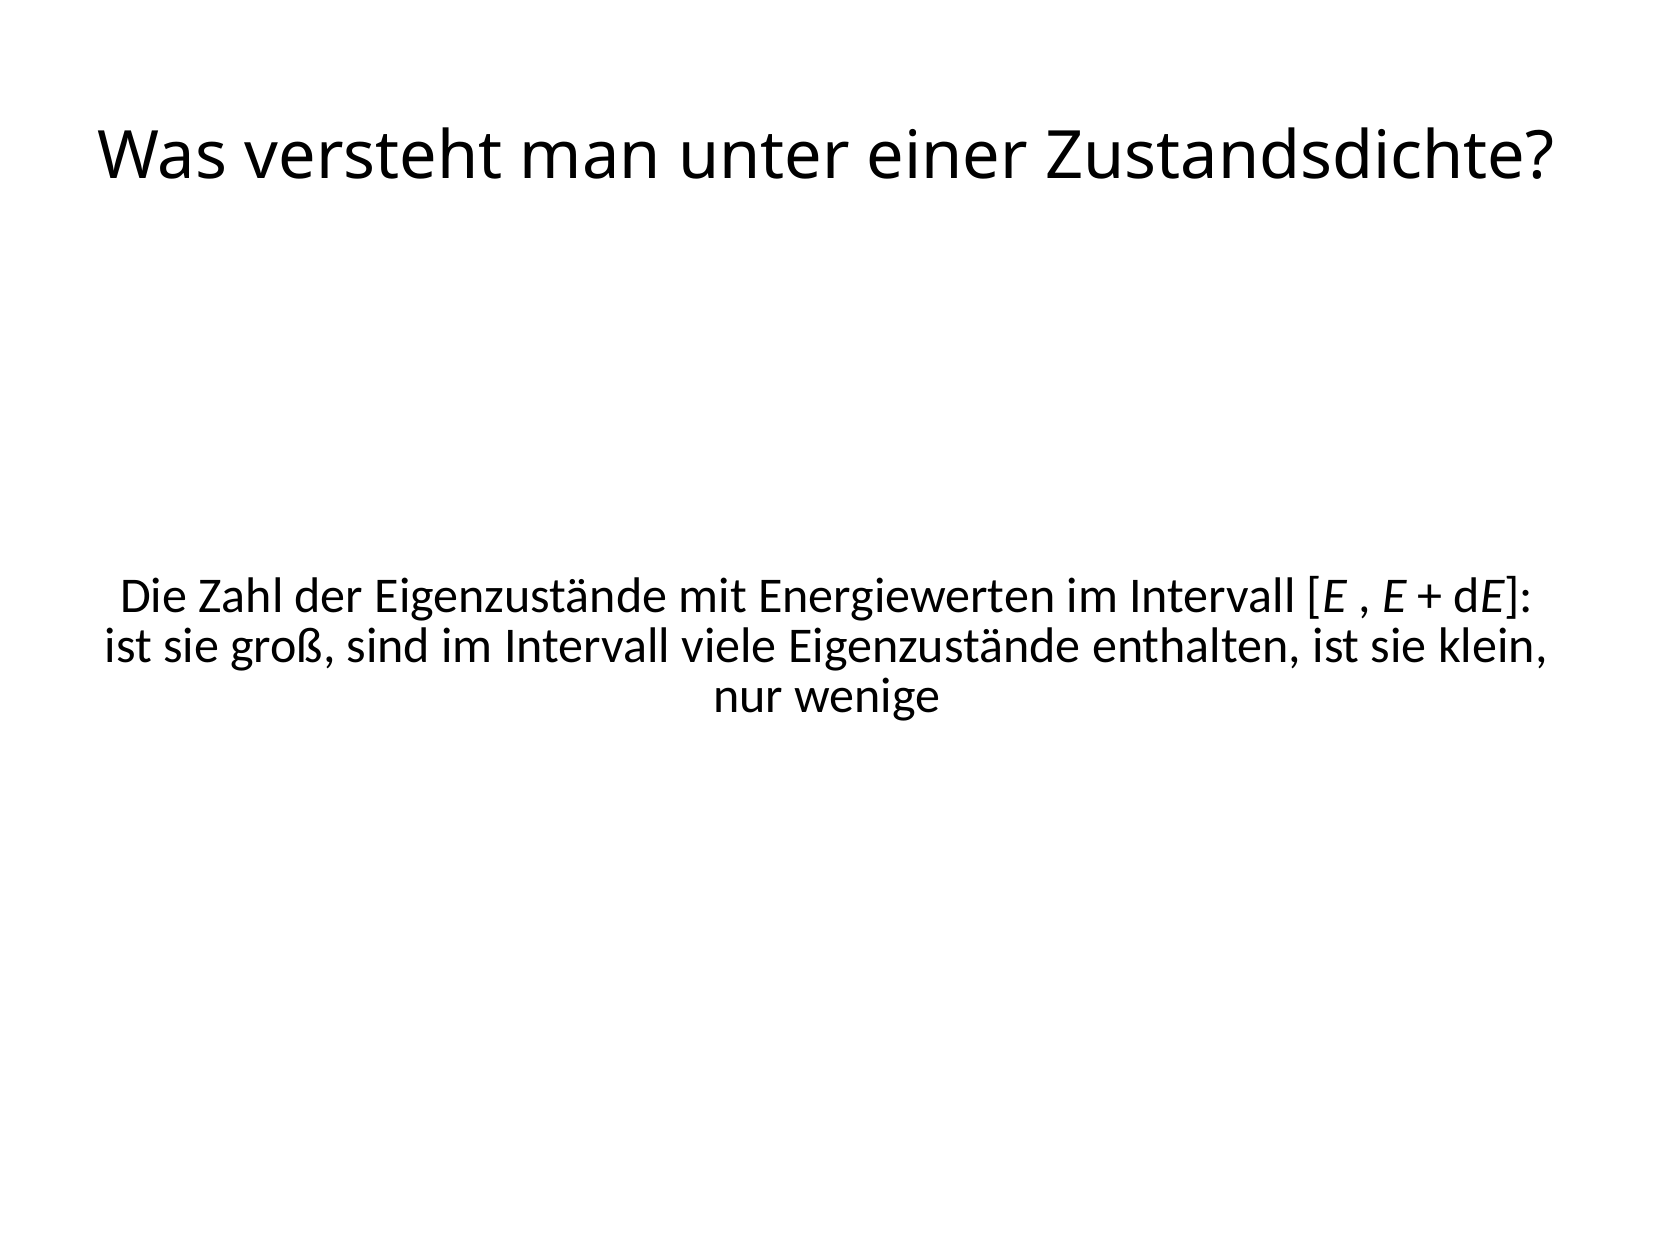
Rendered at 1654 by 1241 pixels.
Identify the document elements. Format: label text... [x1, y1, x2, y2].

title Was versteht man unter einer Zustandsdichte? [82, 49, 1571, 257]
subtitle Die Zahl der Eigenzustände mit Energiewerten im Intervall [E , E + dE]: ist sie groß, sind im Intervall viele Eigenzustände enthalten, ist sie klein, nur wenige [82, 290, 1571, 1010]
